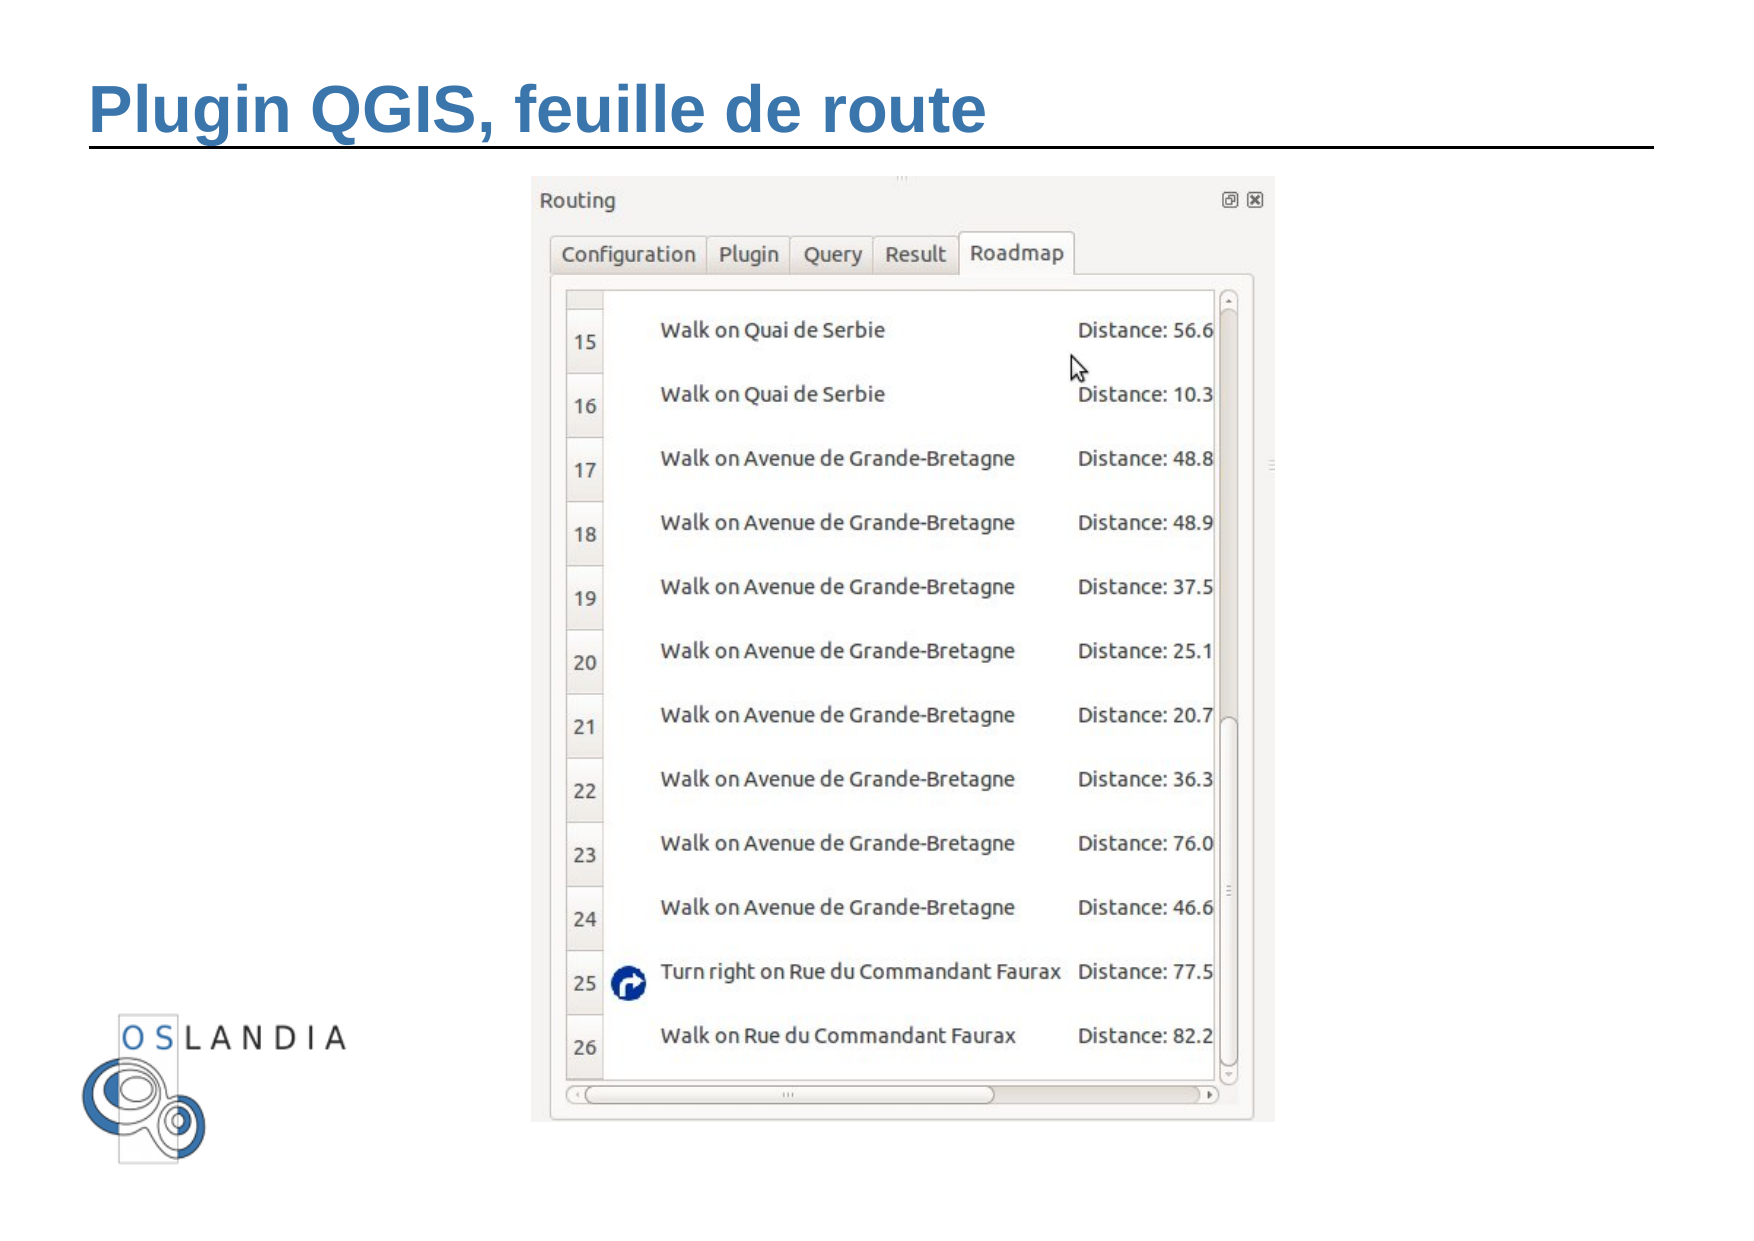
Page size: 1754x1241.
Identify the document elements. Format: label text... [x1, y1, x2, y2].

picture [76, 1003, 355, 1174]
picture [531, 176, 1275, 1123]
title Plugin QGIS, feuille de route [88, 72, 1707, 148]
